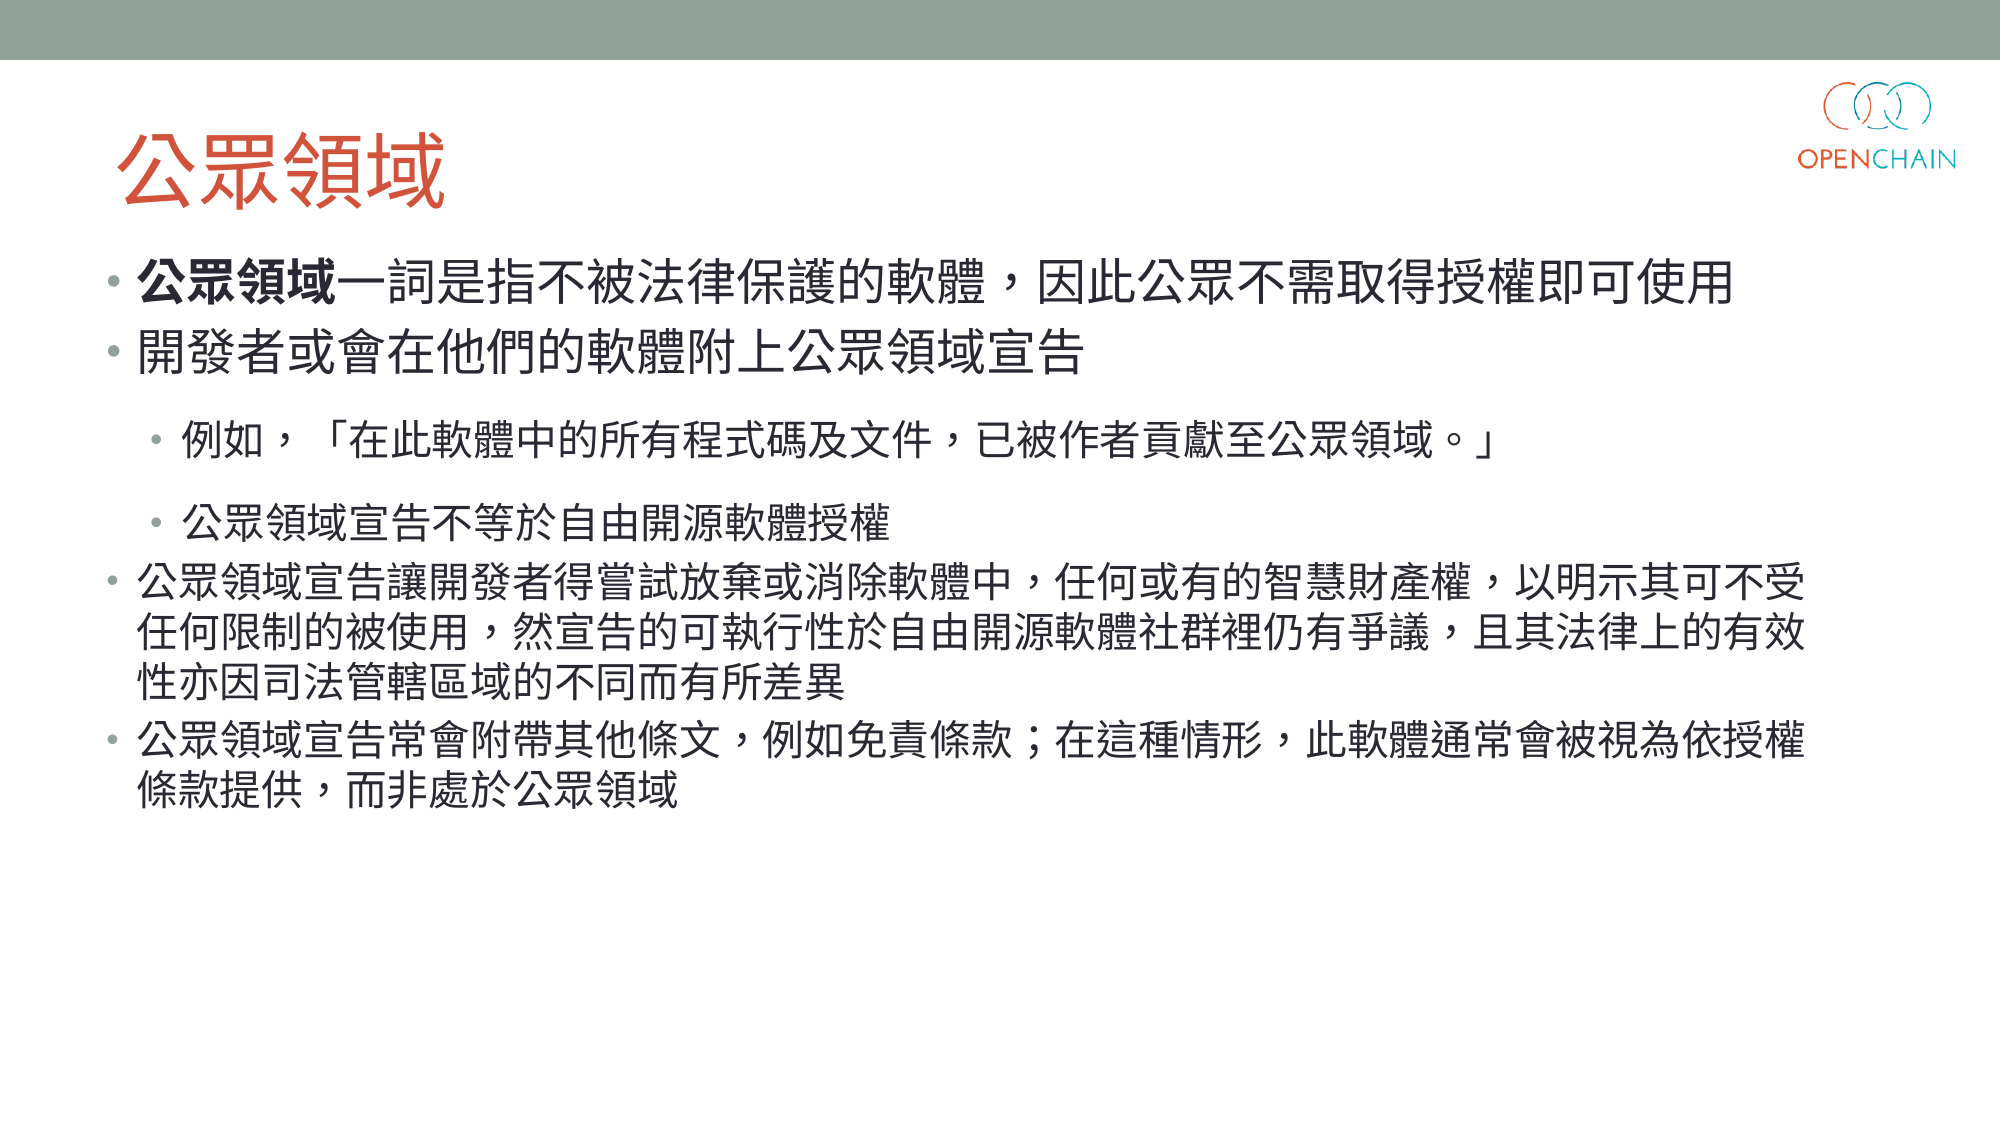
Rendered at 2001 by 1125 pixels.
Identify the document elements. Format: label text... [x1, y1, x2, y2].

picture [1798, 82, 1955, 169]
title 公眾領域 [99, 87, 1900, 250]
list 公眾領域一詞是指不被法律保護的軟體，因此公眾不需取得授權即可使用 開發者或會在他們的軟體附上公眾領域宣告 例如，「在此軟體中的所有程式碼及文件，已被作者貢獻至公眾領域。」 公眾領域宣告不等於自由開源軟體授權 公眾領域宣告讓開發者得嘗試放棄或消除軟體中，任何或有的智慧財產權，以明示其可不受任何限制的被使用，然宣告的可執行性於自由開源軟體社群裡仍有爭議，且其法律上的有效性亦因司法管轄區域的不同而有所差異 公眾領域宣告常會附帶其他條文，例如免責條款；在這種情形，此軟體通常會被視為依授權條款提供，而非處於公眾領域 [91, 243, 1863, 1093]
